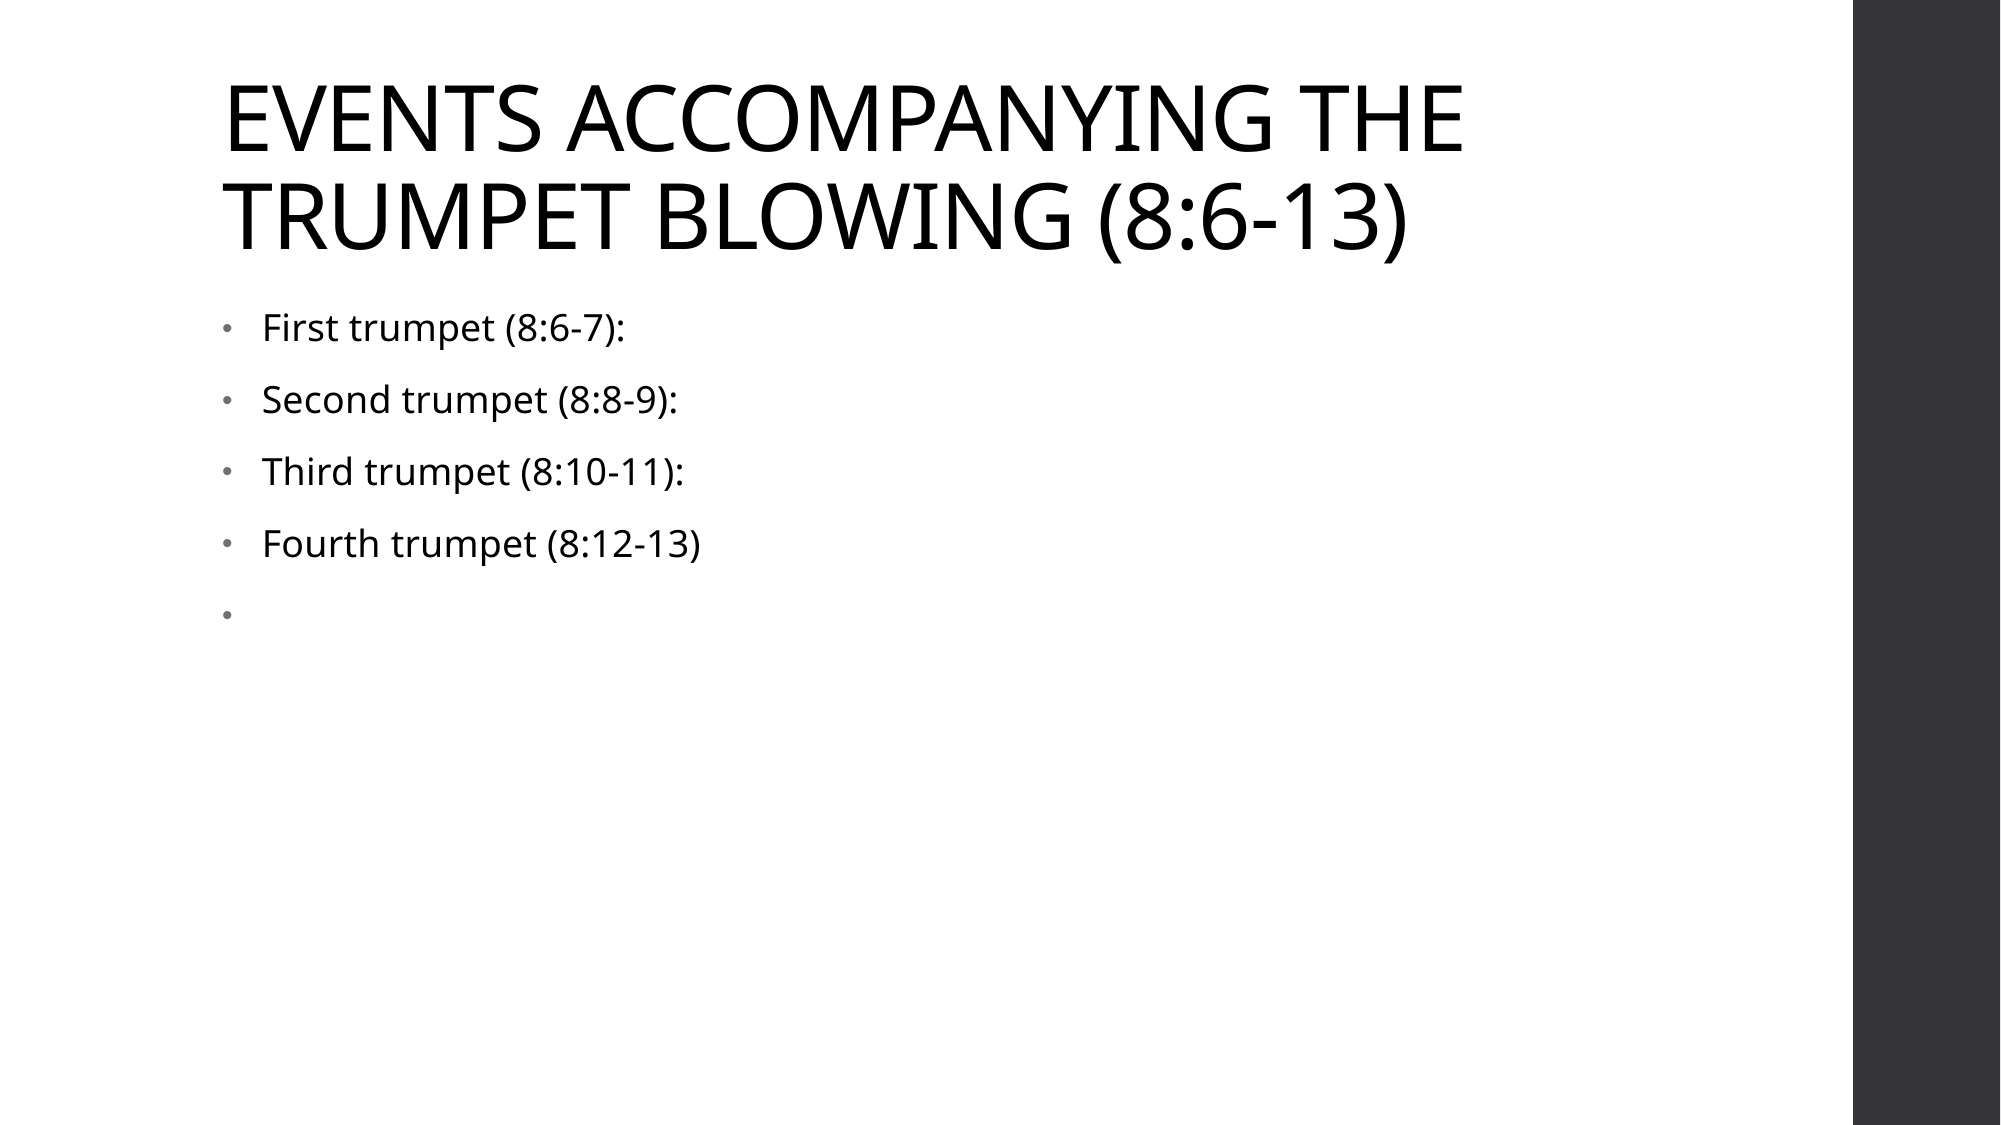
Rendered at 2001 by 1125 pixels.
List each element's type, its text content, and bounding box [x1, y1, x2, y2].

title EVENTS ACCOMPANYING THE TRUMPET BLOWING (8:6-13) [206, 60, 1797, 278]
list First trumpet (8:6-7): Second trumpet (8:8-9): Third trumpet (8:10-11): Fourth trumpet (8:12-13) [206, 299, 1617, 1014]
